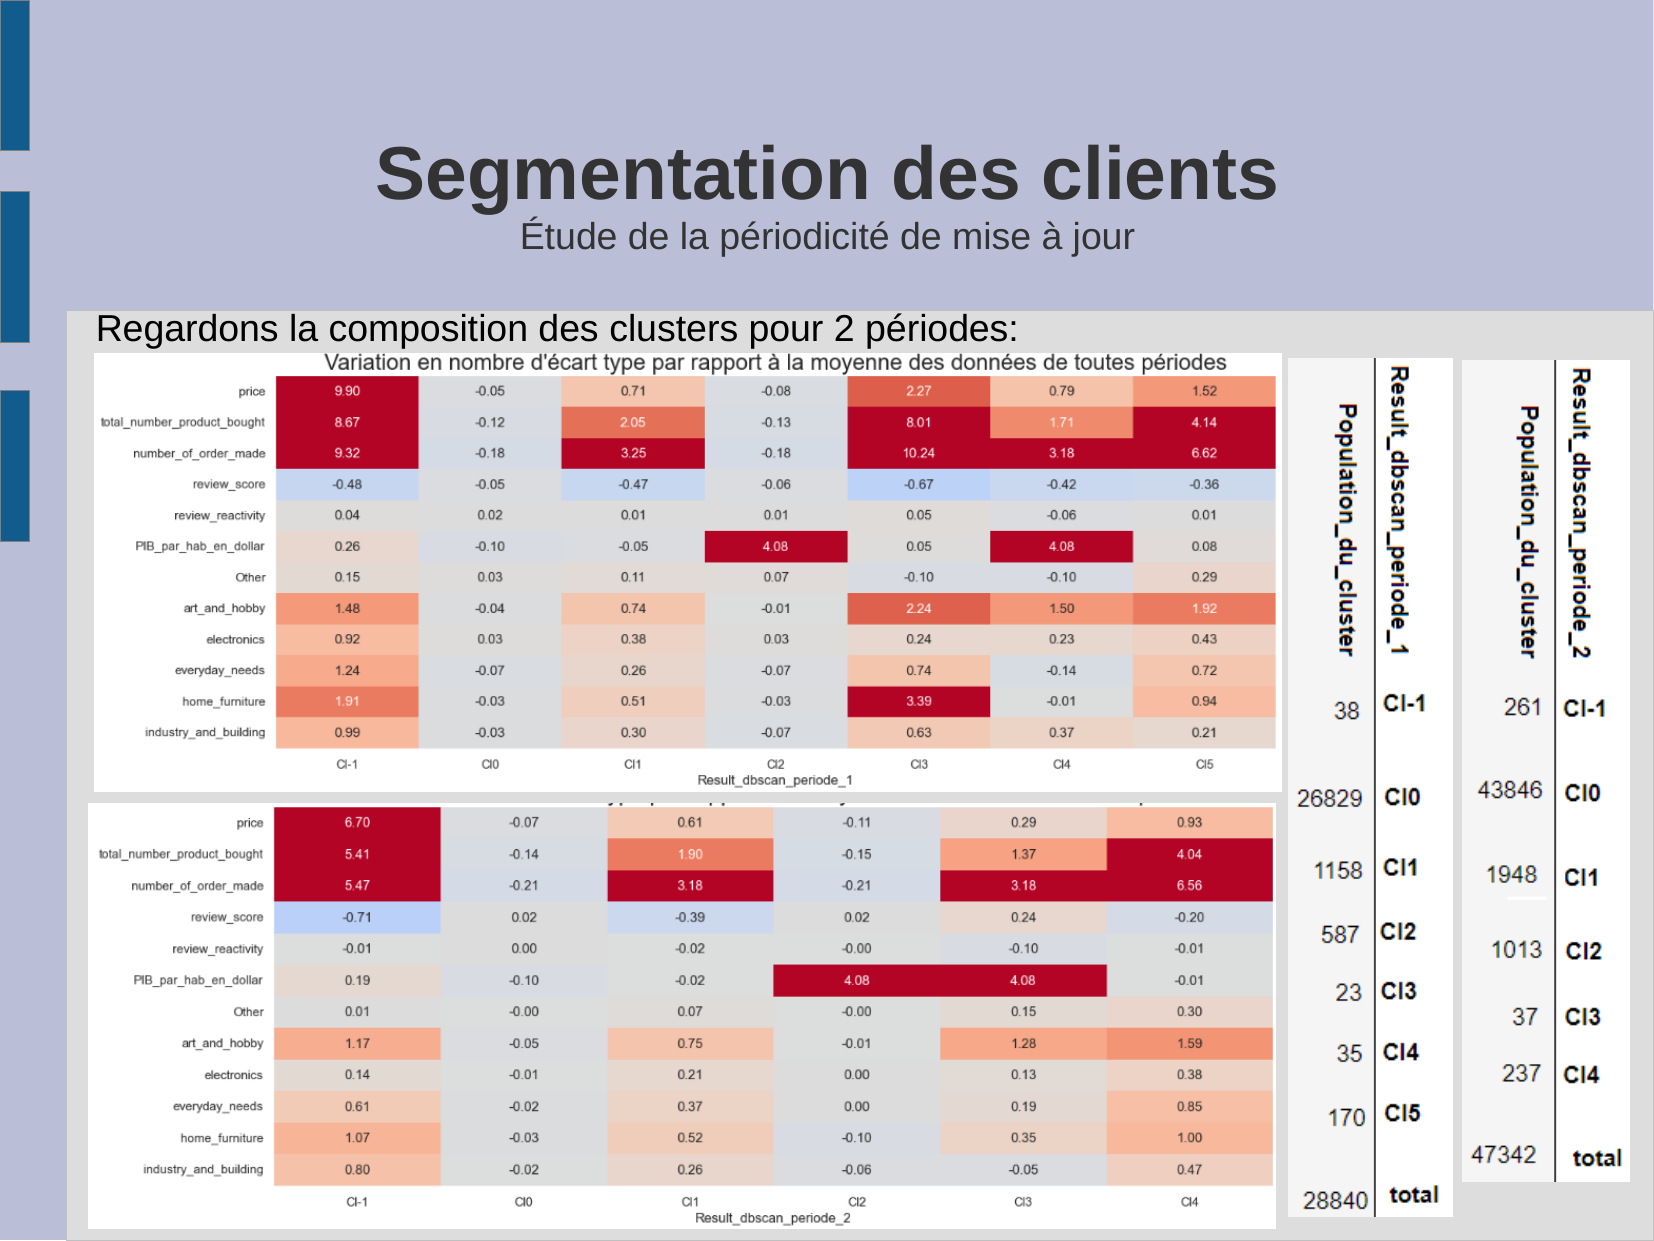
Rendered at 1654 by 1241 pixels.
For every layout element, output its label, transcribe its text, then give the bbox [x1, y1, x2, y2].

title Segmentation des clients Étude de la périodicité de mise à jour [121, 91, 1534, 299]
picture [1462, 360, 1630, 1182]
picture [88, 803, 1276, 1229]
picture [94, 392, 1282, 792]
text_box Regardons la composition des clusters pour 2 périodes: [82, 307, 1654, 392]
picture [1288, 358, 1453, 1217]
